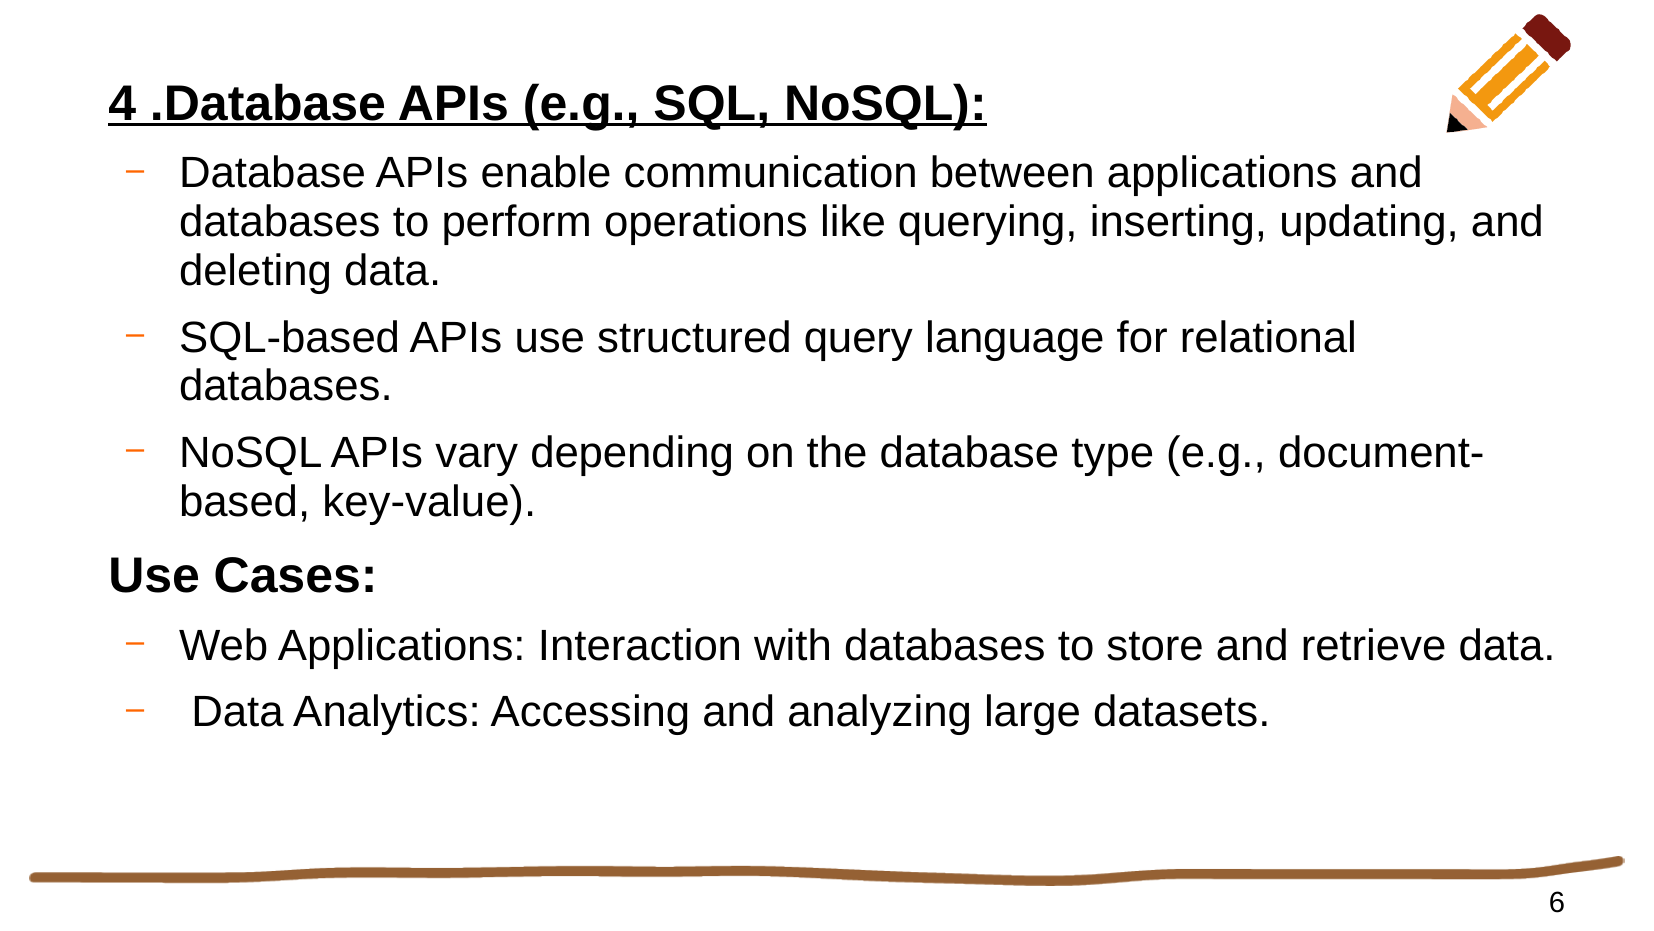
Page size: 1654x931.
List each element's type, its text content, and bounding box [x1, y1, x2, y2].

picture [1446, 14, 1571, 75]
picture [1576, 856, 1625, 886]
picture [29, 856, 37, 886]
list 4 .Database APIs (e.g., SQL, NoSQL): Database APIs enable communication between applications and databases to perform operations like querying, inserting, updating, and deleting data. SQL-based APIs use structured query language for relational databases. NoSQL APIs vary depending on the database type (e.g., document-based, key-value). Use Cases: Web Applications: Interaction with databases to store and retrieve data. Data Analytics: Accessing and analyzing large datasets. [37, 75, 1576, 894]
